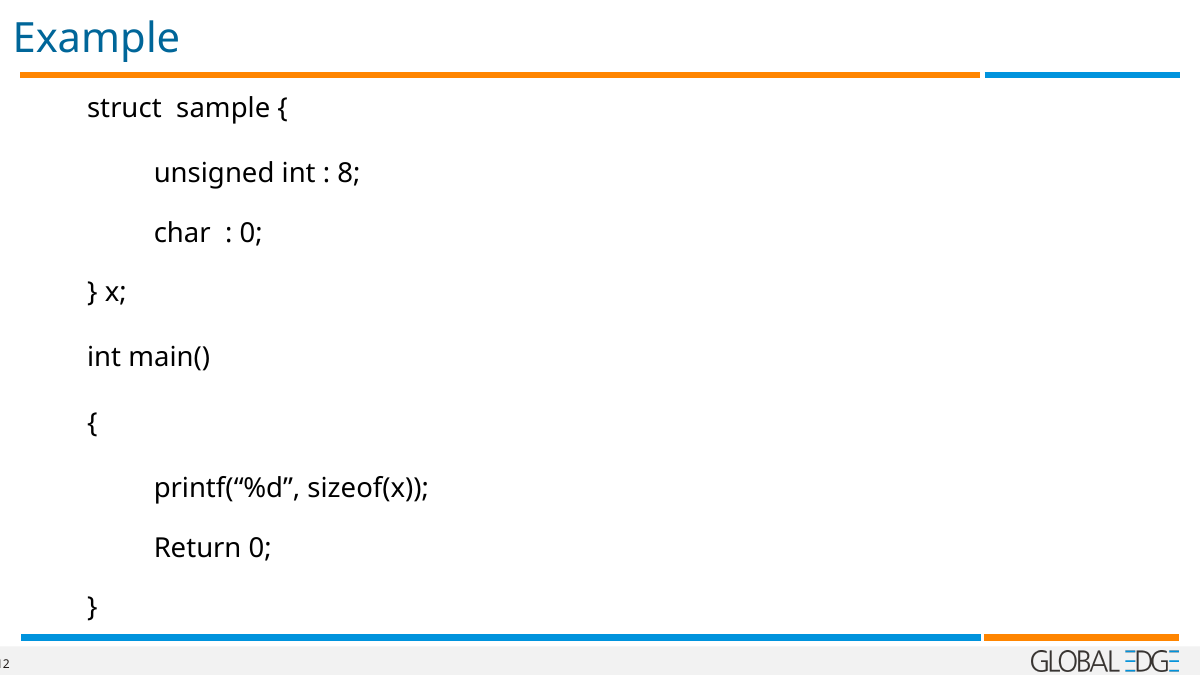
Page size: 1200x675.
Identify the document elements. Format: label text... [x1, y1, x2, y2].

picture [1031, 650, 1179, 672]
list struct sample { unsigned int : 8; char : 0; } x; int main() { printf(“%d”, sizeof(x)); Return 0; } [20, 87, 1179, 628]
title Example [12, 9, 1088, 63]
